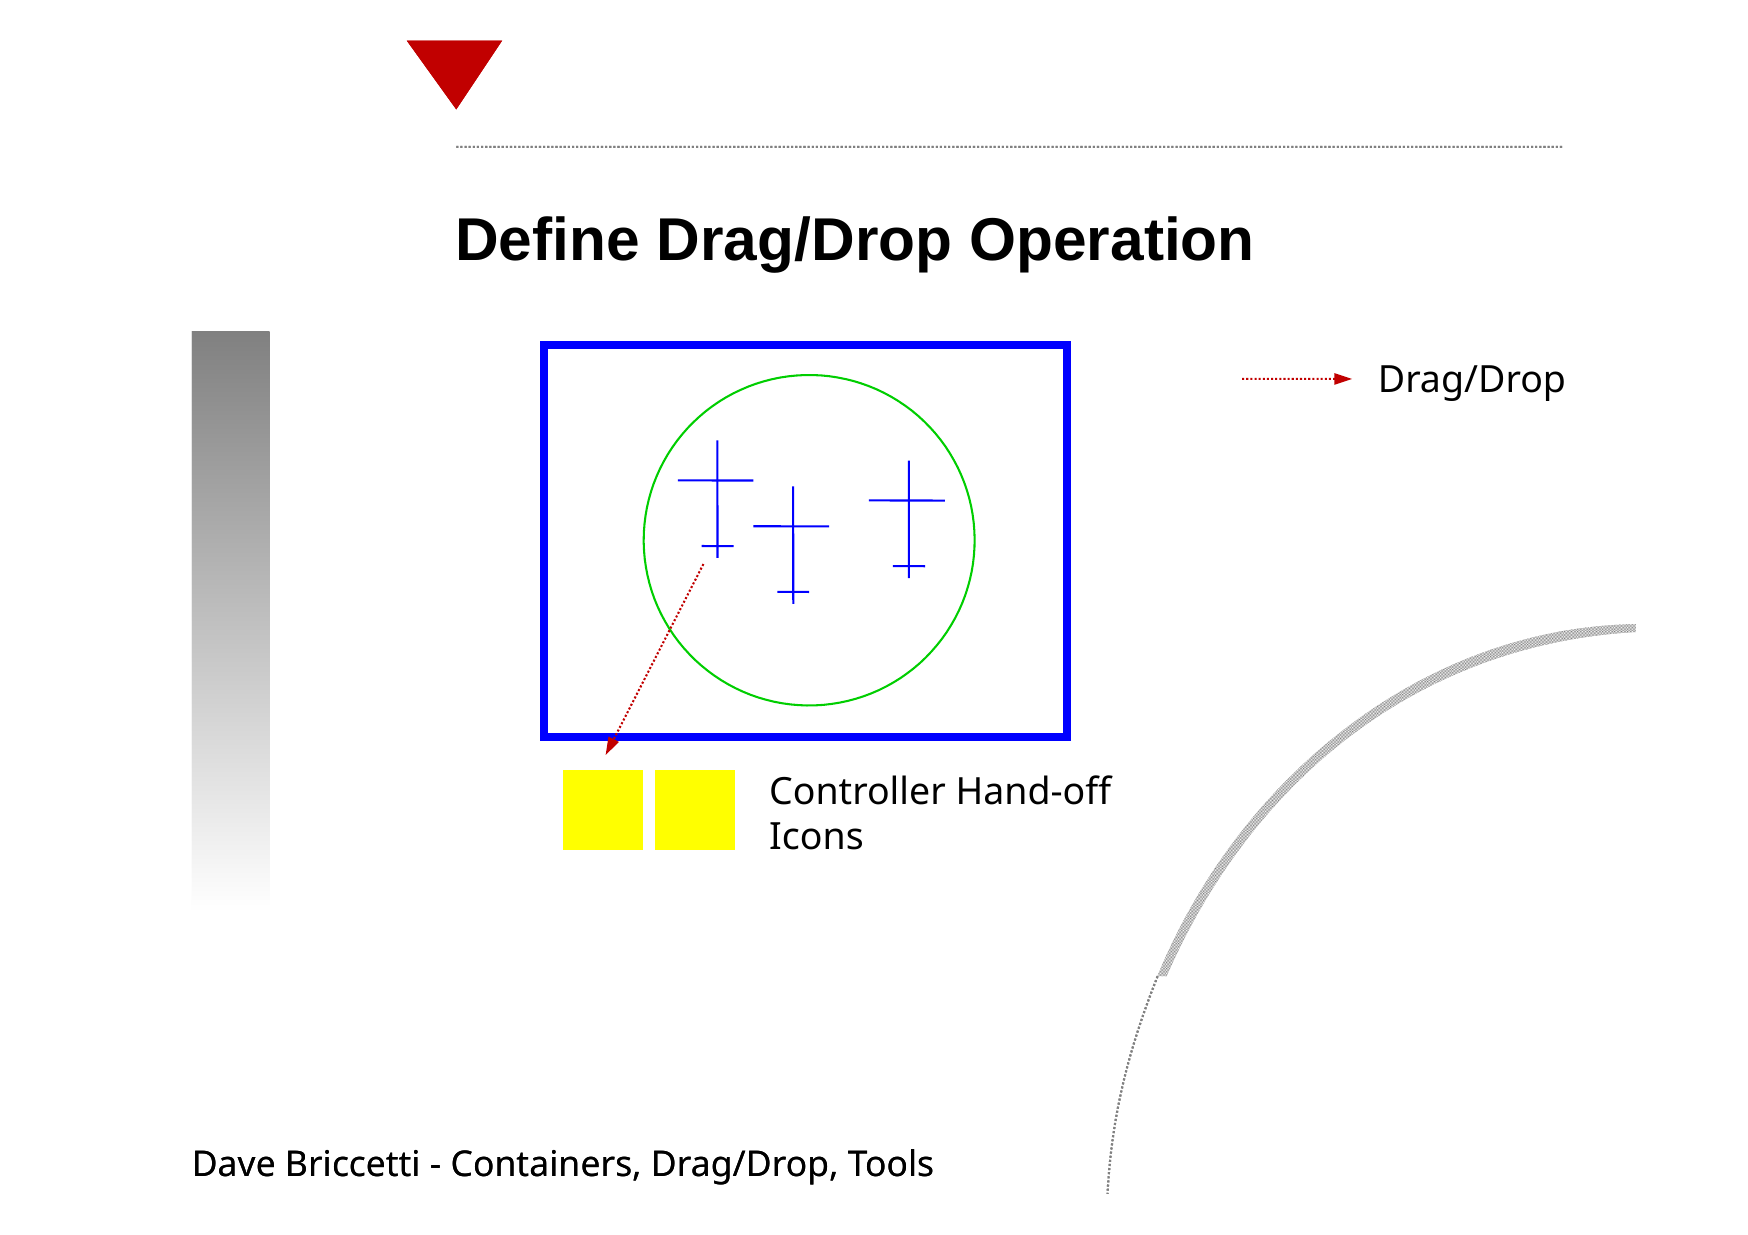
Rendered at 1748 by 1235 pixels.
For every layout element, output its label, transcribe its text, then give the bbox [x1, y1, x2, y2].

text_box [656, 771, 734, 849]
text_box Controller Hand-off Icons [769, 766, 1165, 858]
text_box Drag/Drop [1377, 354, 1622, 401]
text_box Define Drag/Drop Operation [455, 196, 1568, 277]
text_box [406, 40, 503, 110]
text_box [564, 771, 642, 849]
text_box Dave Briccetti - Containers, Drag/Drop, Tools [191, 1141, 1505, 1210]
text_box [1157, 624, 1636, 977]
text_box [192, 332, 269, 911]
